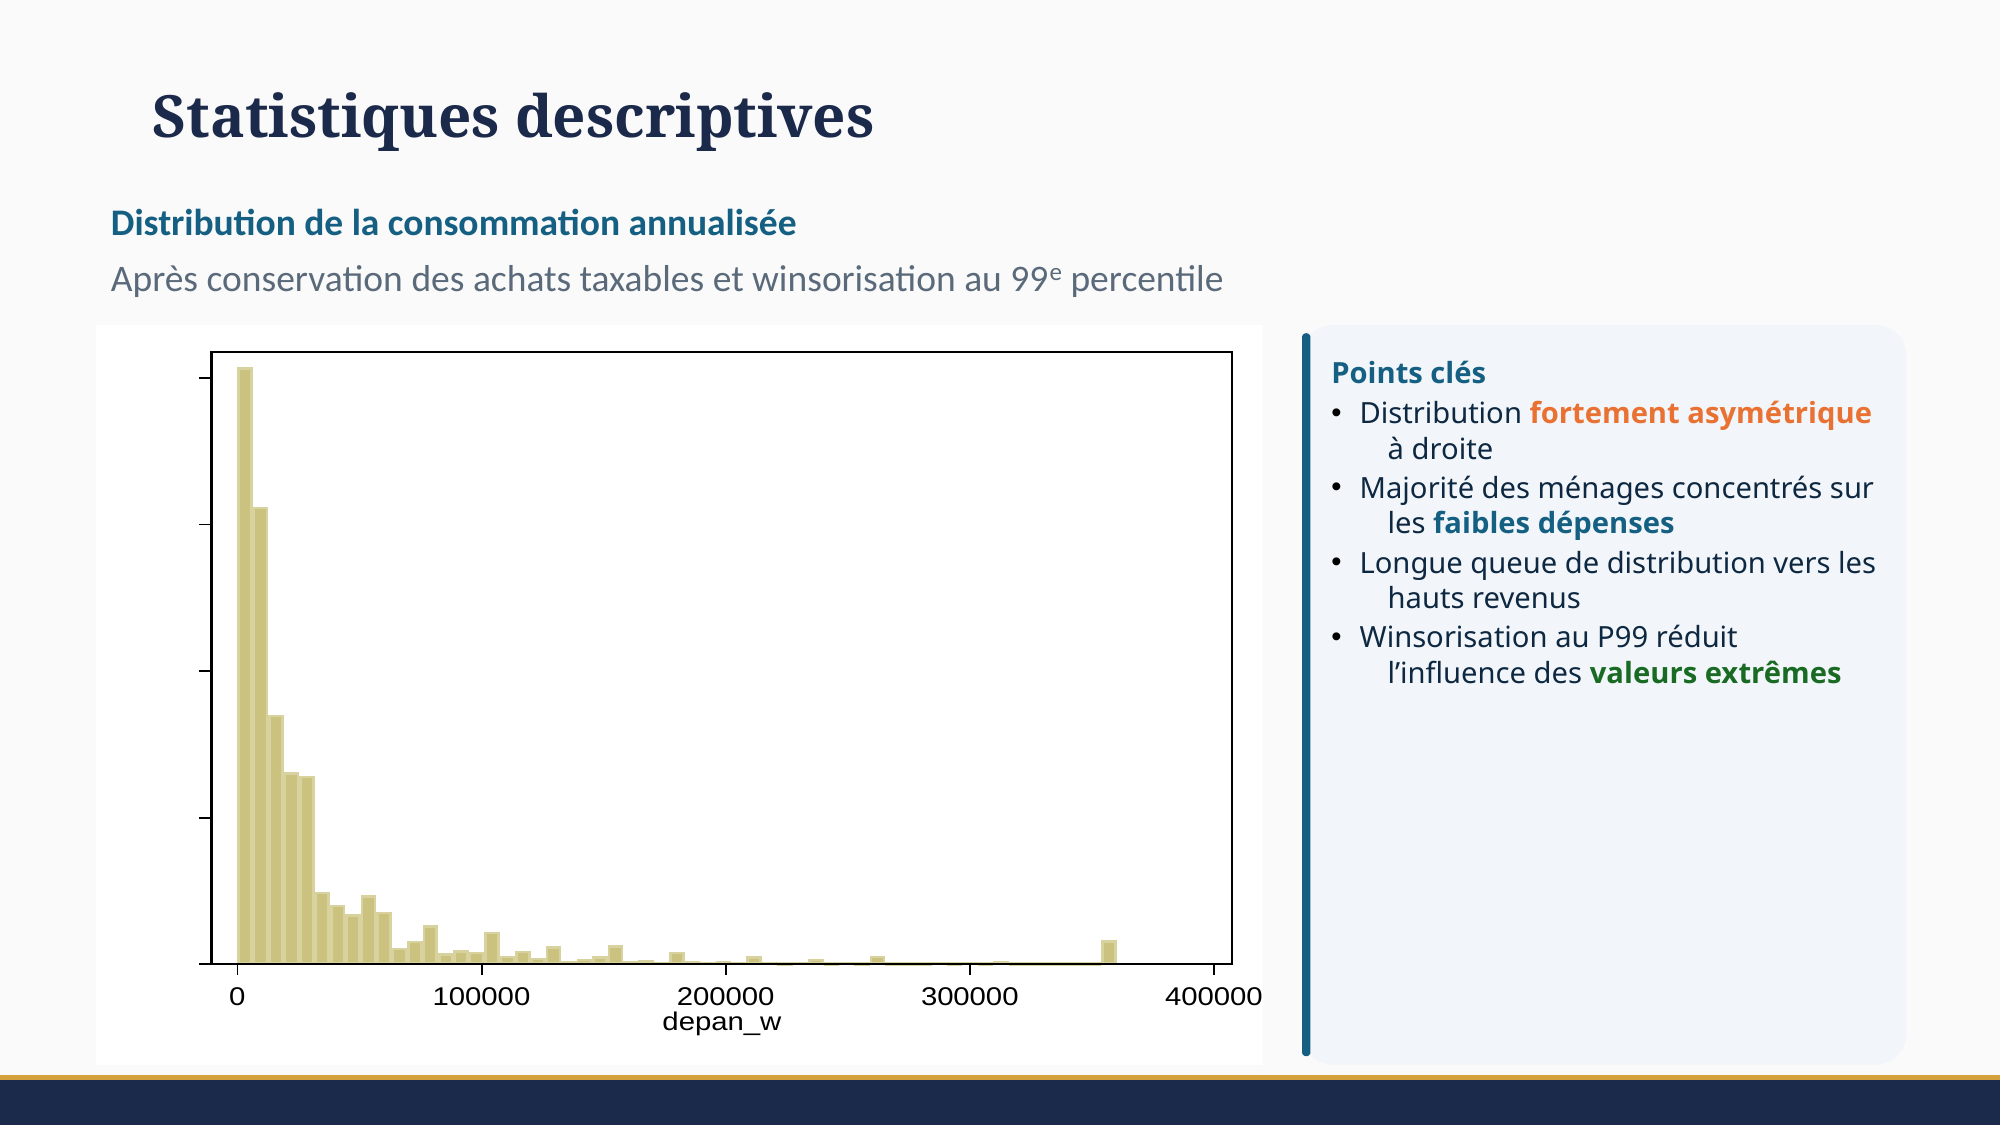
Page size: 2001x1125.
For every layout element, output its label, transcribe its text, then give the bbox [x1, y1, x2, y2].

text_box [1302, 333, 1311, 1057]
picture [95, 324, 1263, 1065]
title Statistiques descriptives [137, 54, 1863, 184]
text_box Points clés Distribution fortement asymétrique à droite Majorité des ménages concentrés sur les faibles dépenses Longue queue de distribution vers les hauts revenus Winsorisation au P99 réduit l’influence des valeurs extrêmes [1310, 324, 1907, 1065]
list Distribution de la consommation annualisée Après conservation des achats taxables et winsorisation au 99e percentile [95, 193, 1263, 311]
